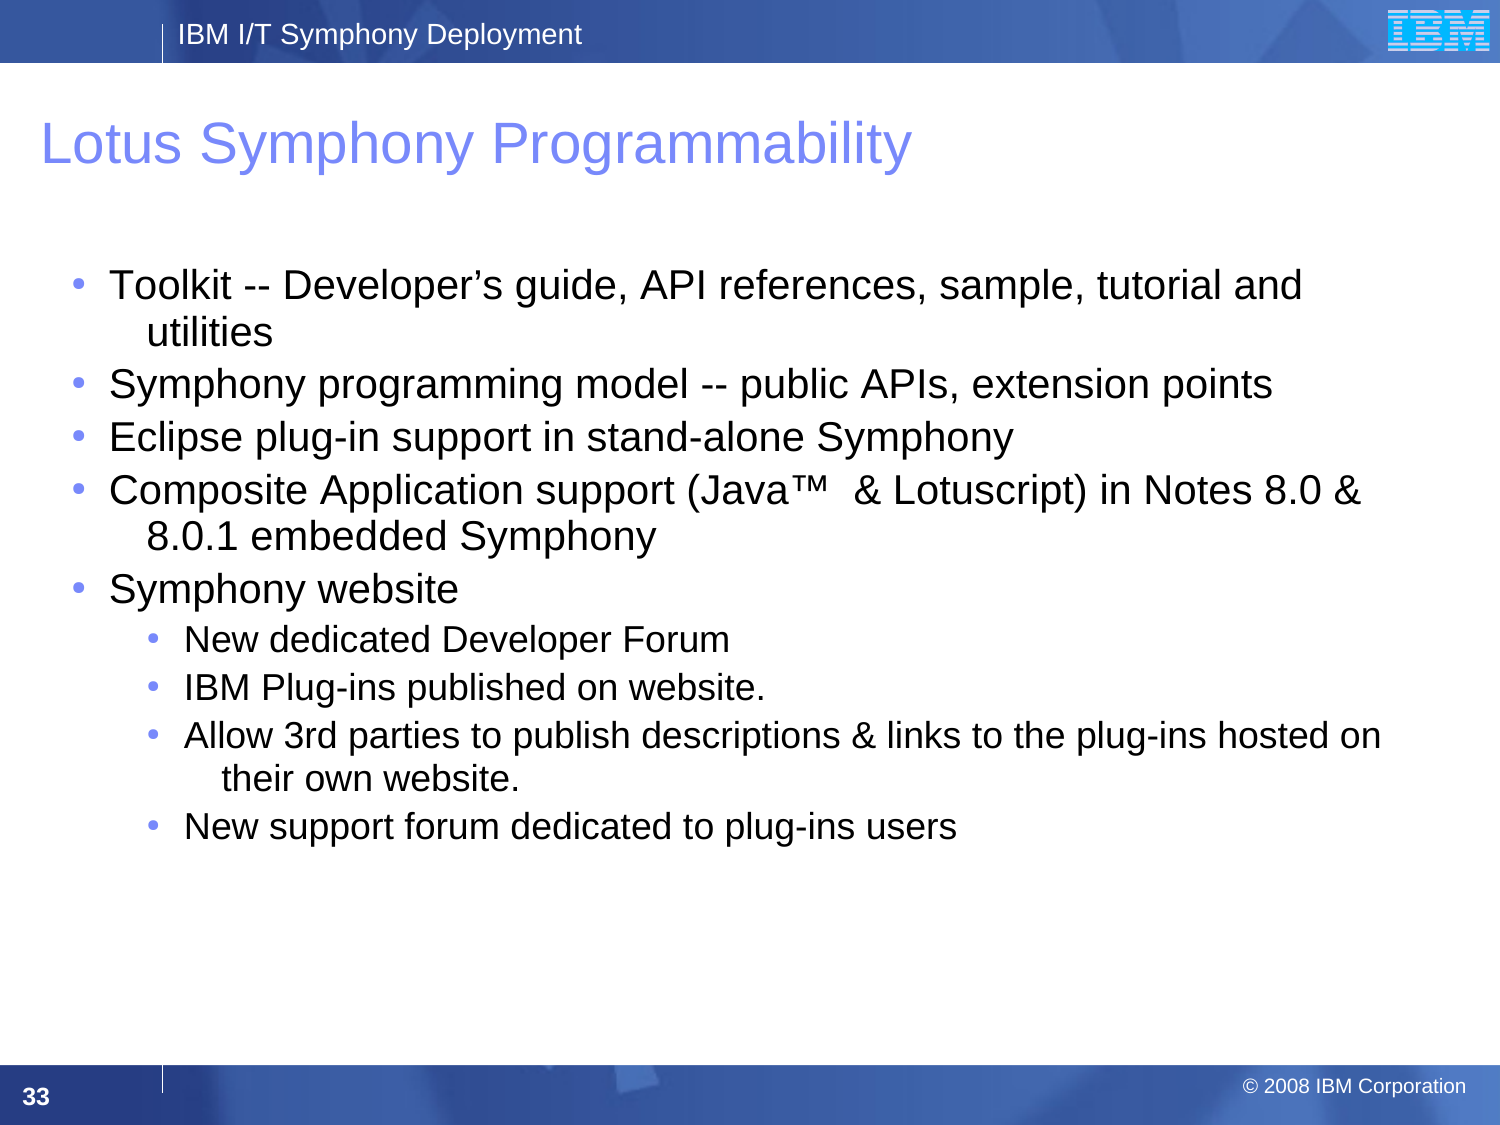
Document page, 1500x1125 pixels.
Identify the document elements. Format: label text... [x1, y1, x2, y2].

list Toolkit -- Developer’s guide, API references, sample, tutorial and utilities Symphony programming model -- public APIs, extension points Eclipse plug-in support in stand-alone Symphony Composite Application support (Java™ & Lotuscript) in Notes 8.0 & 8.0.1 embedded Symphony Symphony website New dedicated Developer Forum IBM Plug-ins published on website. Allow 3rd parties to publish descriptions & links to the plug-ins hosted on their own website. New support forum dedicated to plug-ins users [71, 261, 1427, 950]
text_box 1 [41, 1080, 124, 1118]
title Lotus Symphony Programmability [25, 101, 1378, 184]
